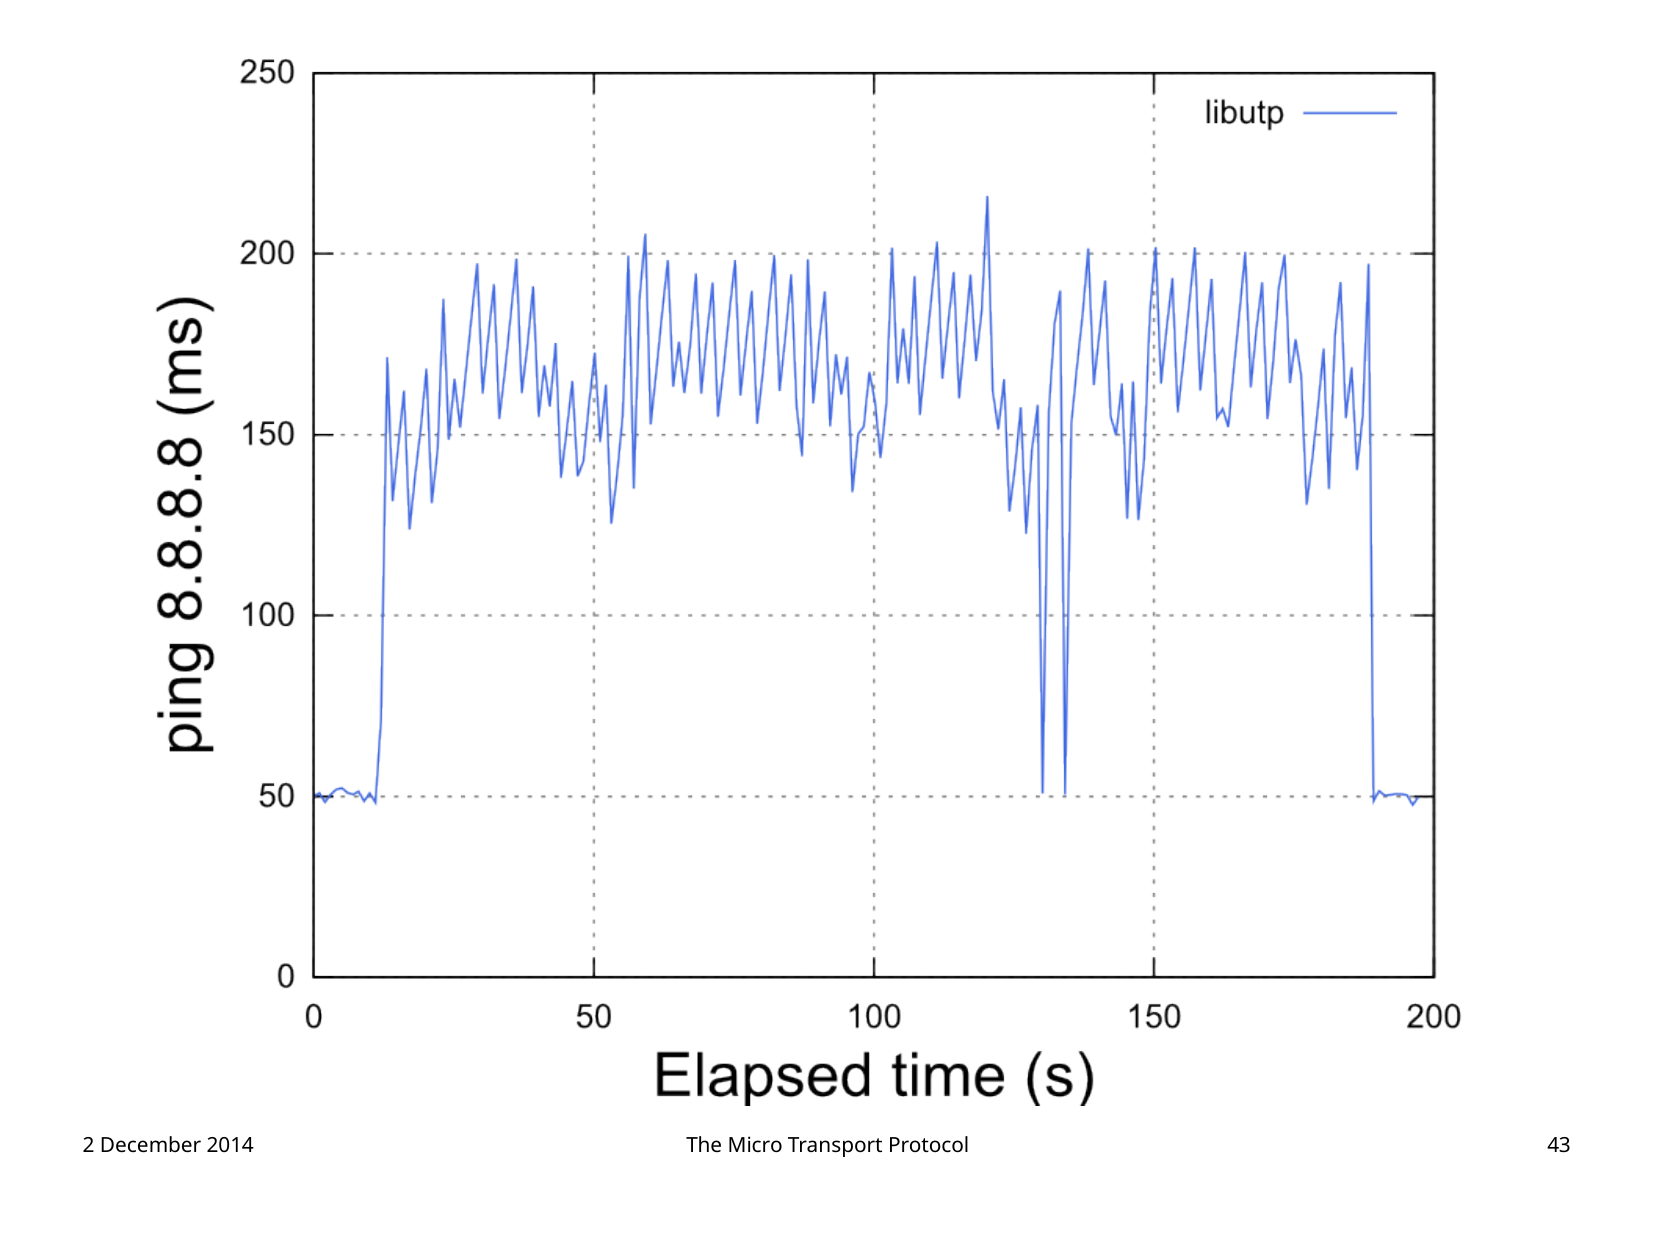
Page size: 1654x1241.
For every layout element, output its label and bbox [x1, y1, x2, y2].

picture [154, 36, 1490, 1106]
